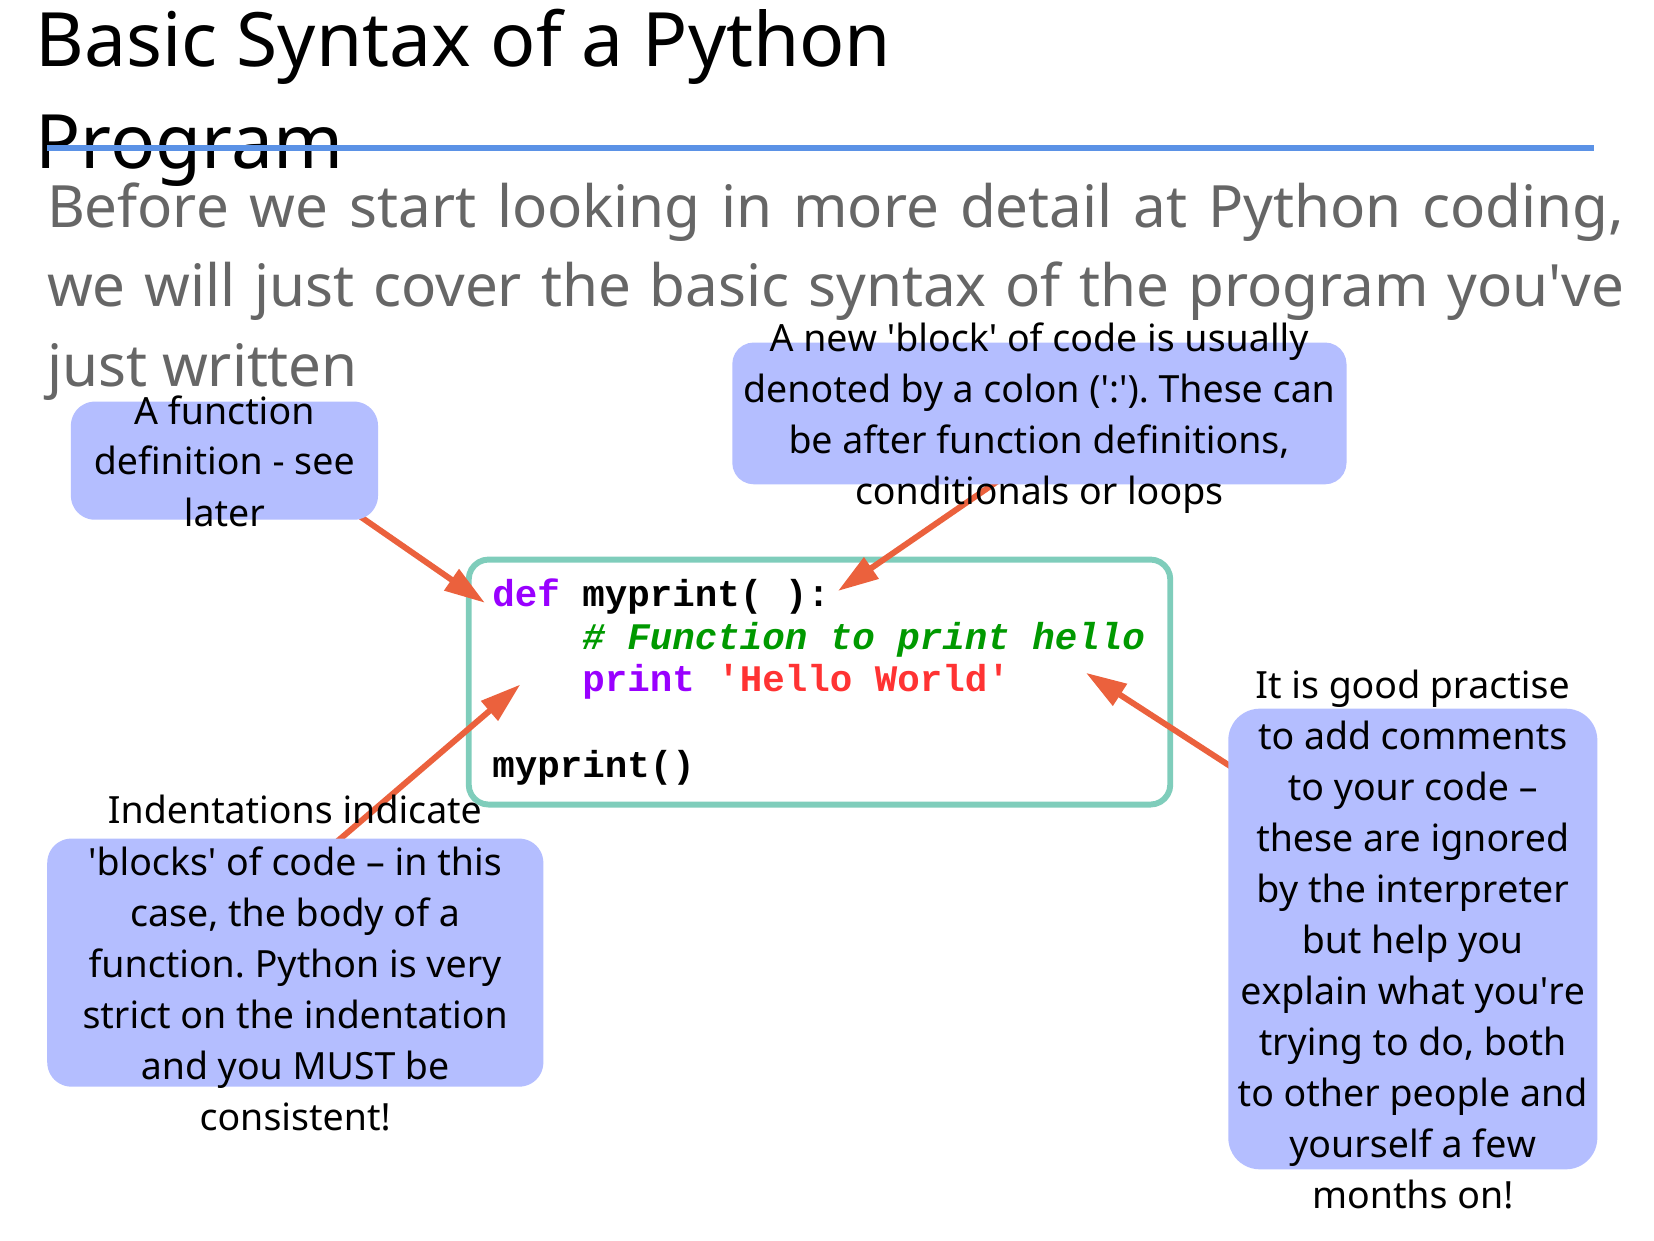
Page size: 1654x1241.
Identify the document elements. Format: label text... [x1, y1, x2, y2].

text_box A new 'block' of code is usually denoted by a colon (':'). These can be after function definitions, conditionals or loops [732, 342, 1347, 485]
text_box It is good practise to add comments to your code – these are ignored by the interpreter but help you explain what you're trying to do, both to other people and yourself a few months on! [1228, 708, 1598, 1170]
text_box A function definition - see later [70, 401, 379, 520]
title Basic Syntax of a Python Program [35, 29, 1217, 148]
list Before we start looking in more detail at Python coding, we will just cover the basic syntax of the program you've just written [47, 165, 1624, 1170]
text_box Indentations indicate 'blocks' of code – in this case, the body of a function. Python is very strict on the indentation and you MUST be consistent! [47, 838, 544, 1087]
